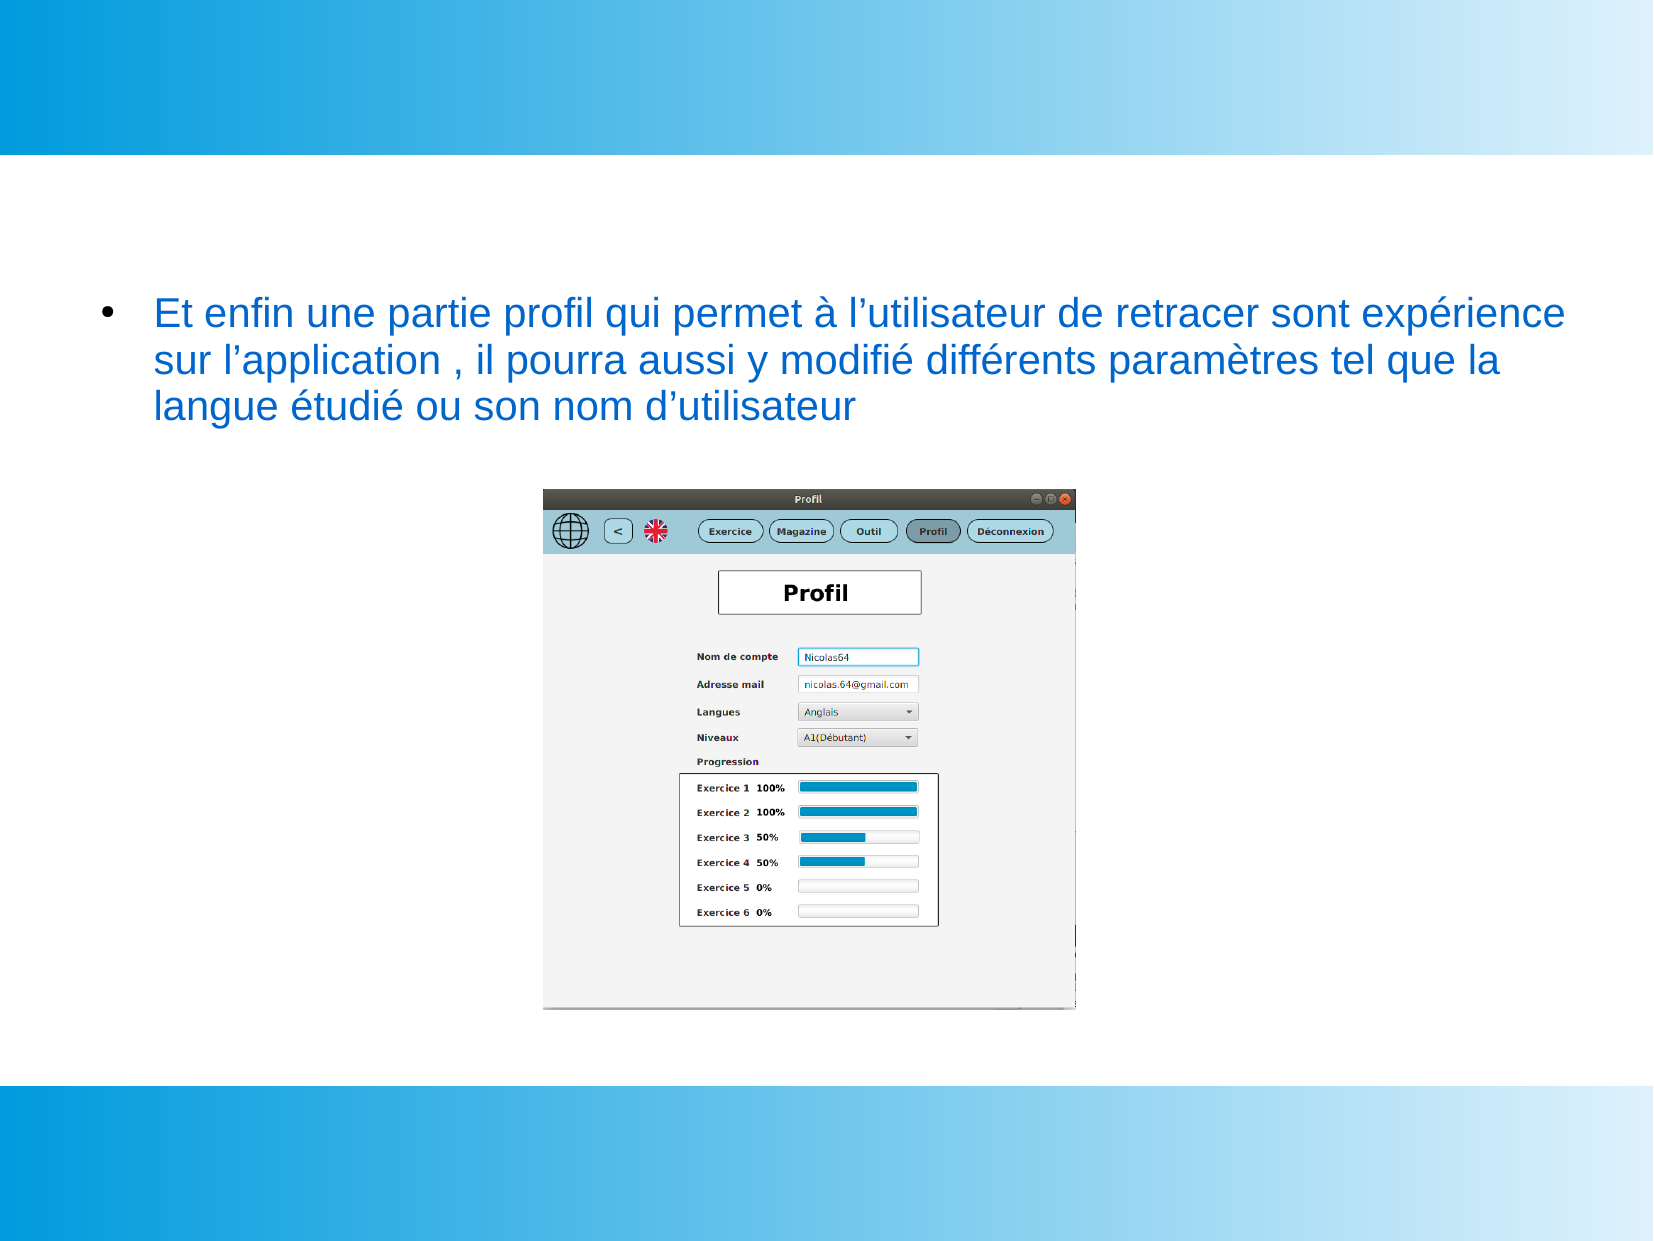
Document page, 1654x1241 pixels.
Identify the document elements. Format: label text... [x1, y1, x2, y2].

picture [543, 489, 1076, 1010]
list Et enfin une partie profil qui permet à l’utilisateur de retracer sont expérience sur l’application , il pourra aussi y modifié différents paramètres tel que la langue étudié ou son nom d’utilisateur [82, 290, 1571, 1010]
